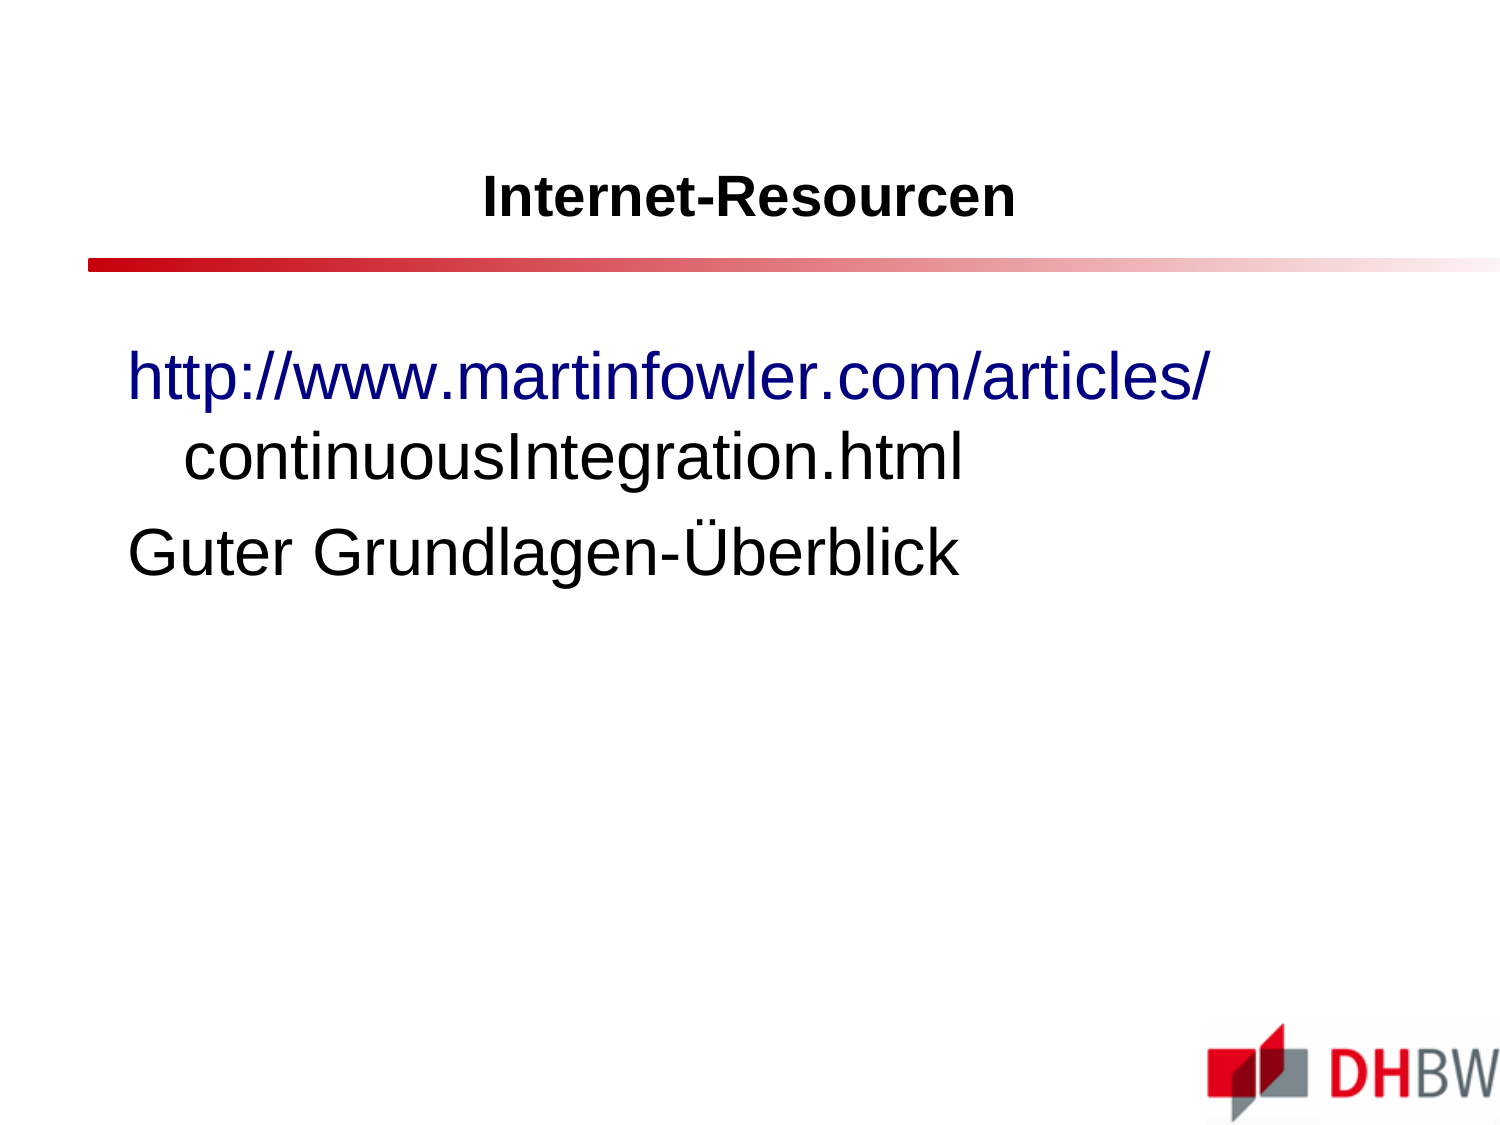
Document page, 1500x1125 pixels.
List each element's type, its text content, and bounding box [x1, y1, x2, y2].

list http://www.martinfowler.com/articles/continuousIntegration.html Guter Grundlagen-Überblick [112, 324, 1388, 1020]
title Internet-Resourcen [112, 20, 1388, 324]
picture [1206, 1021, 1500, 1125]
